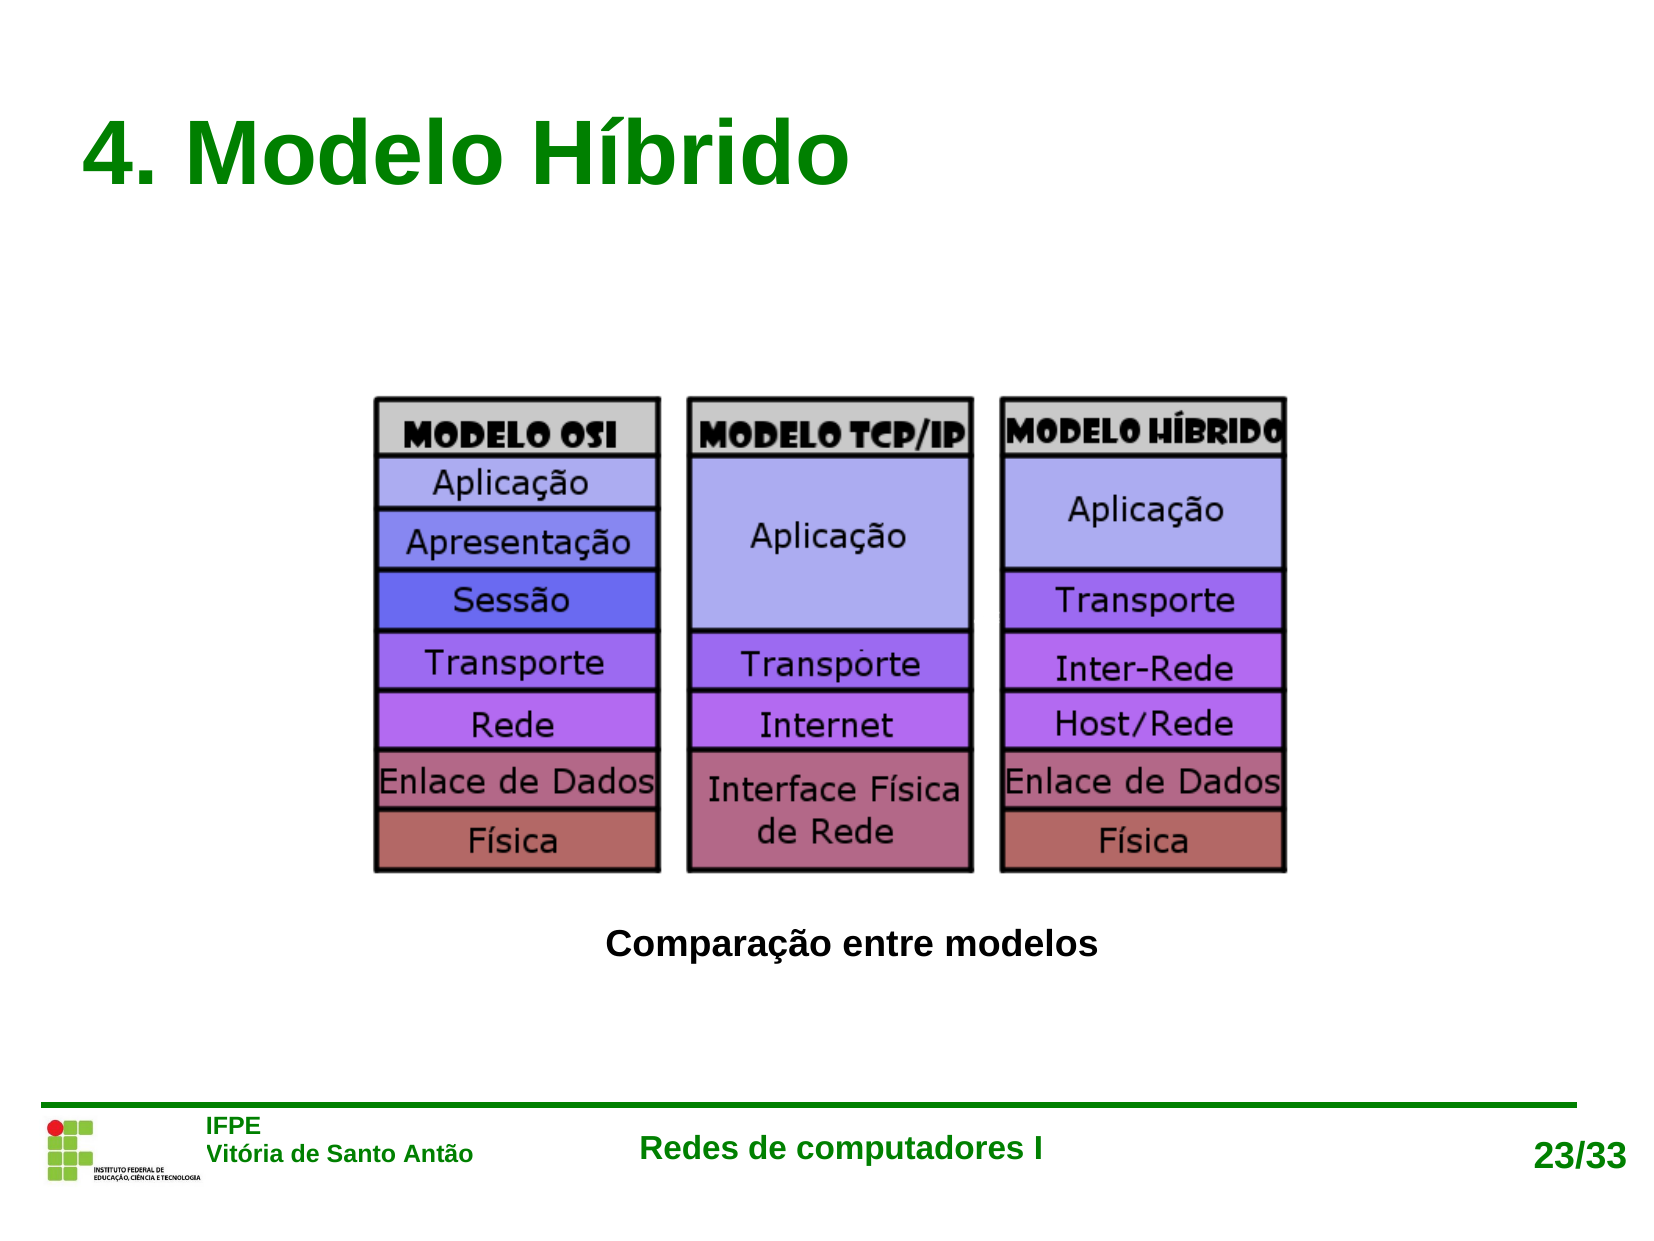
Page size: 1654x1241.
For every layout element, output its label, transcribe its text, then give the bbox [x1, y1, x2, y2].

picture [39, 1111, 207, 1191]
title 4. Modelo Híbrido [82, 49, 1571, 257]
text_box Comparação entre modelos [590, 915, 1123, 973]
picture [361, 387, 1300, 886]
